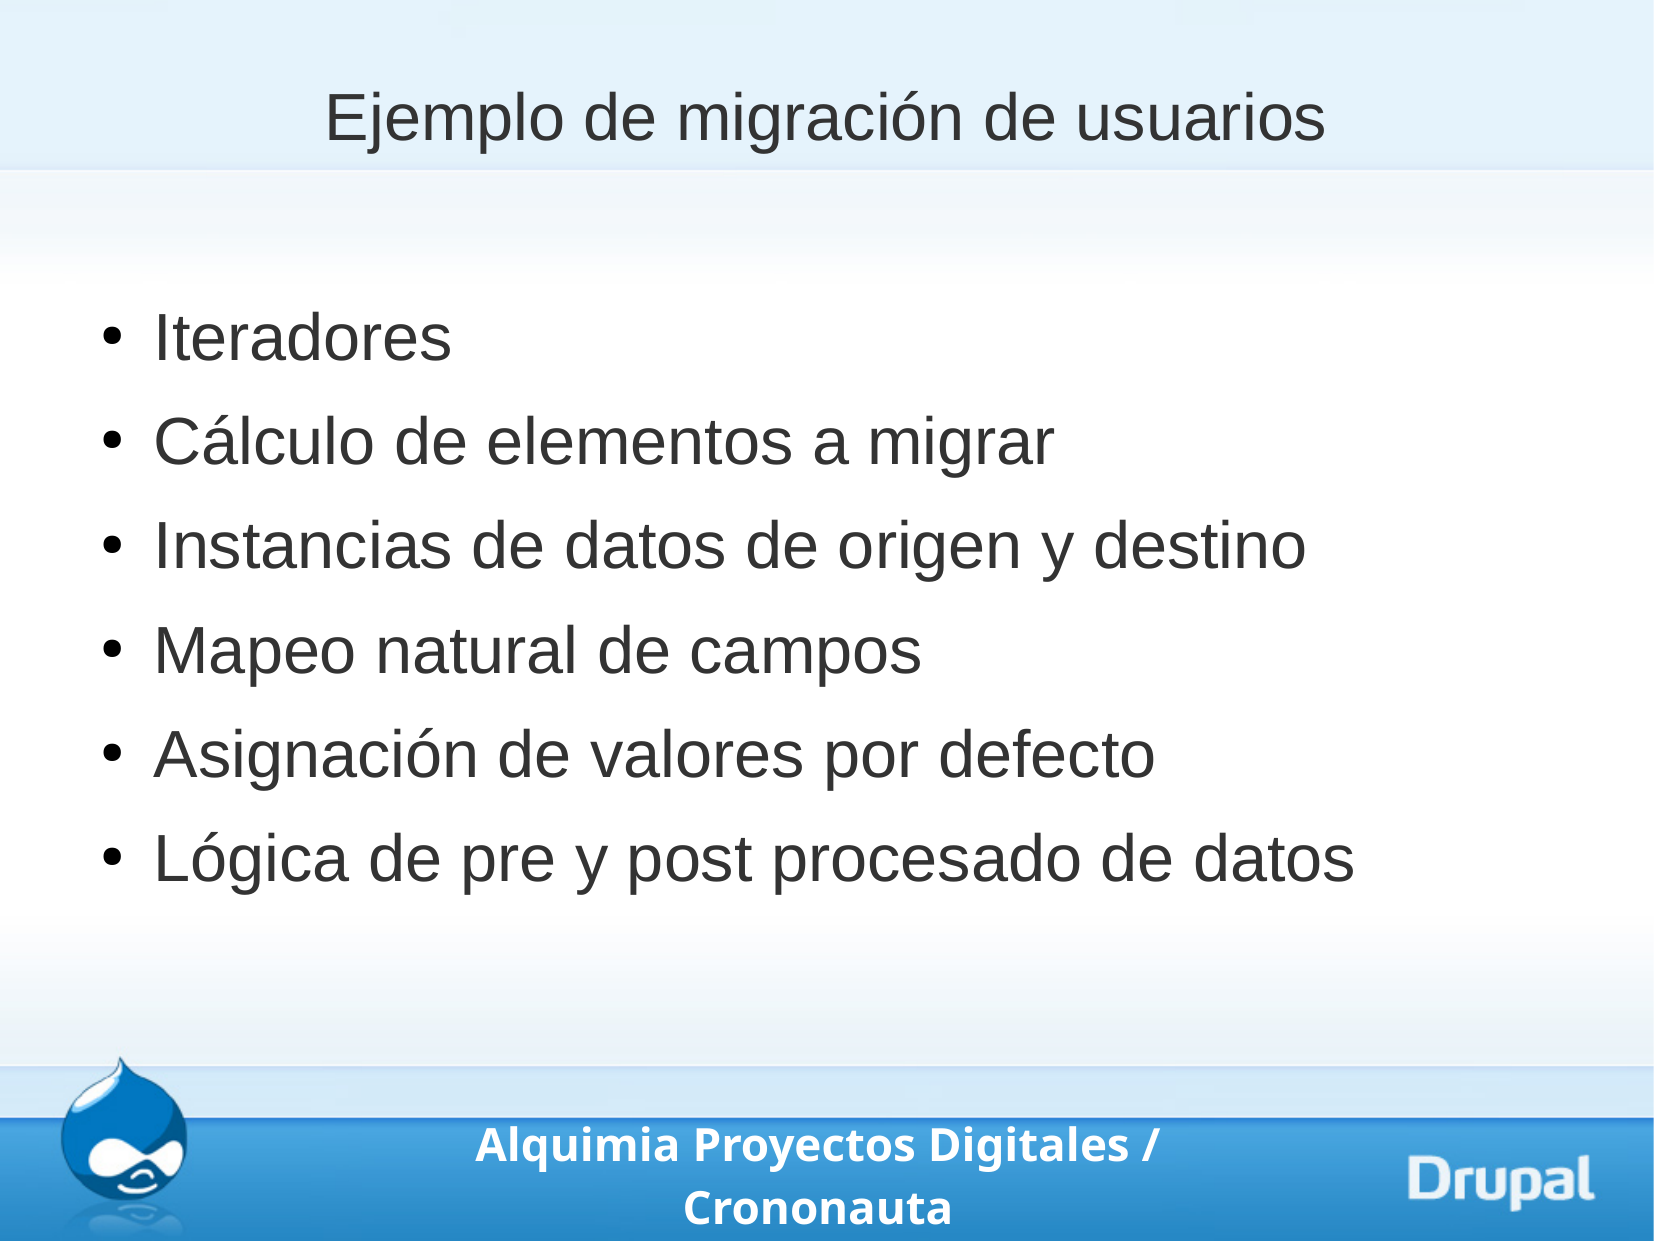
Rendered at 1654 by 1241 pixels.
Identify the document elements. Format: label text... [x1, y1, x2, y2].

list Iteradores Cálculo de elementos a migrar Instancias de datos de origen y destino Mapeo natural de campos Asignación de valores por defecto Lógica de pre y post procesado de datos [82, 300, 1576, 938]
title Ejemplo de migración de usuarios [82, 30, 1571, 204]
picture [0, 0, 1654, 1241]
text_box Alquimia Proyectos Digitales / Crononauta [355, 1119, 1281, 1232]
